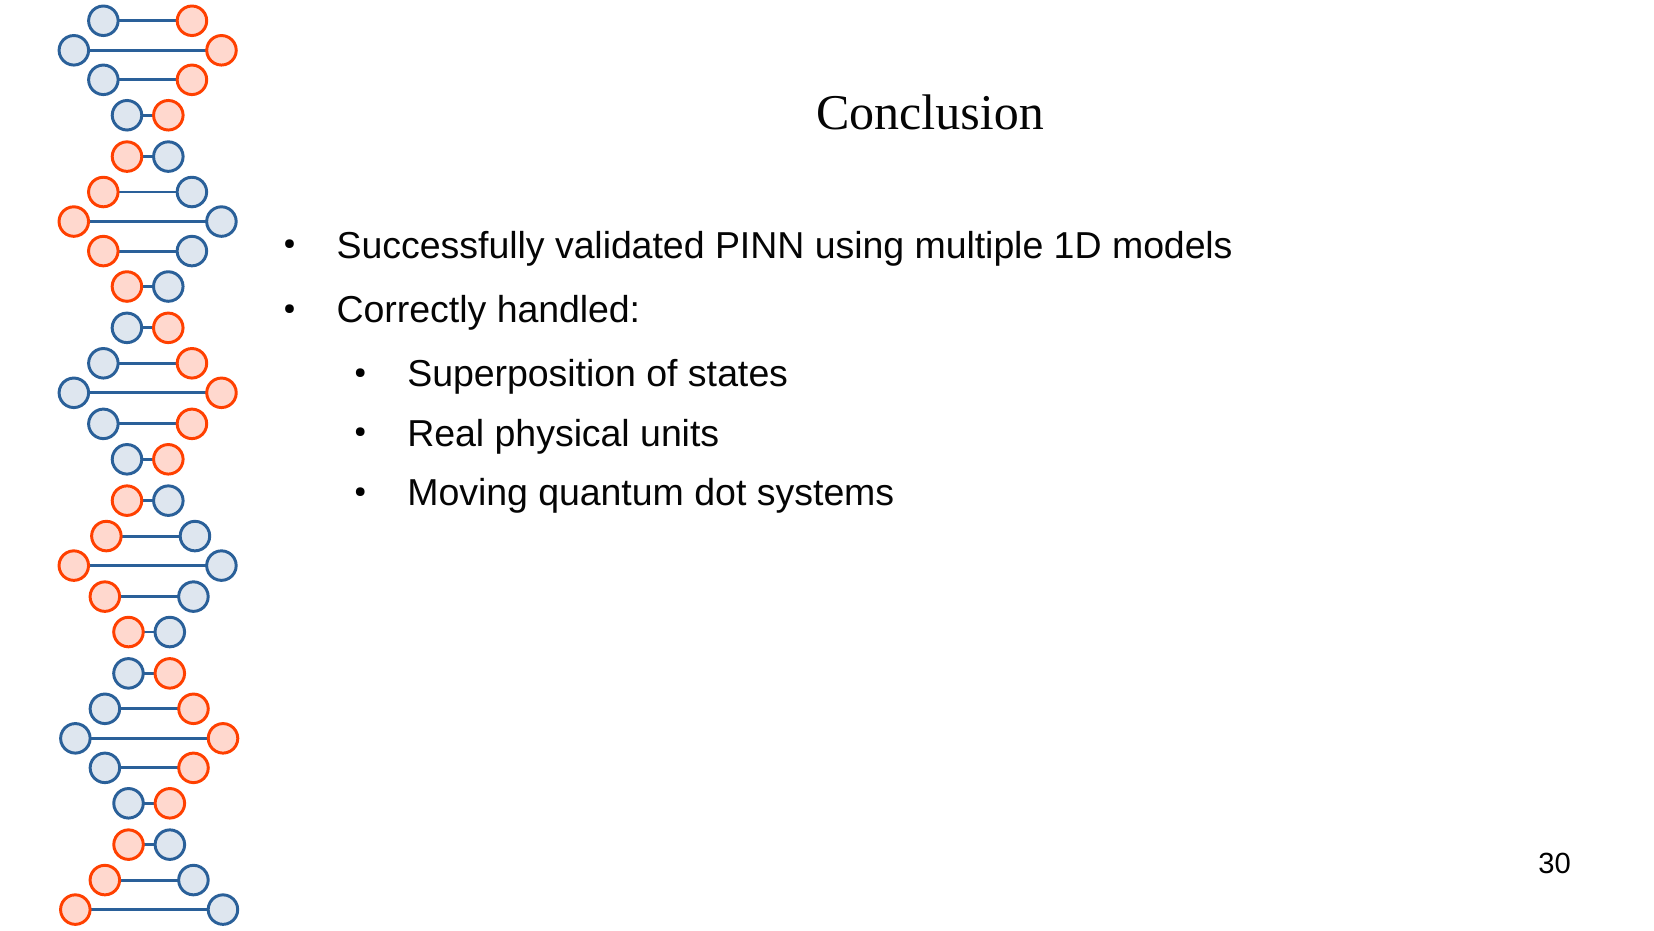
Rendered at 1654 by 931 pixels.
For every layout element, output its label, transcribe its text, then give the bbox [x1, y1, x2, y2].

list Successfully validated PINN using multiple 1D models Correctly handled: Superposition of states Real physical units Moving quantum dot systems [265, 224, 1595, 764]
title Conclusion [265, 35, 1595, 189]
